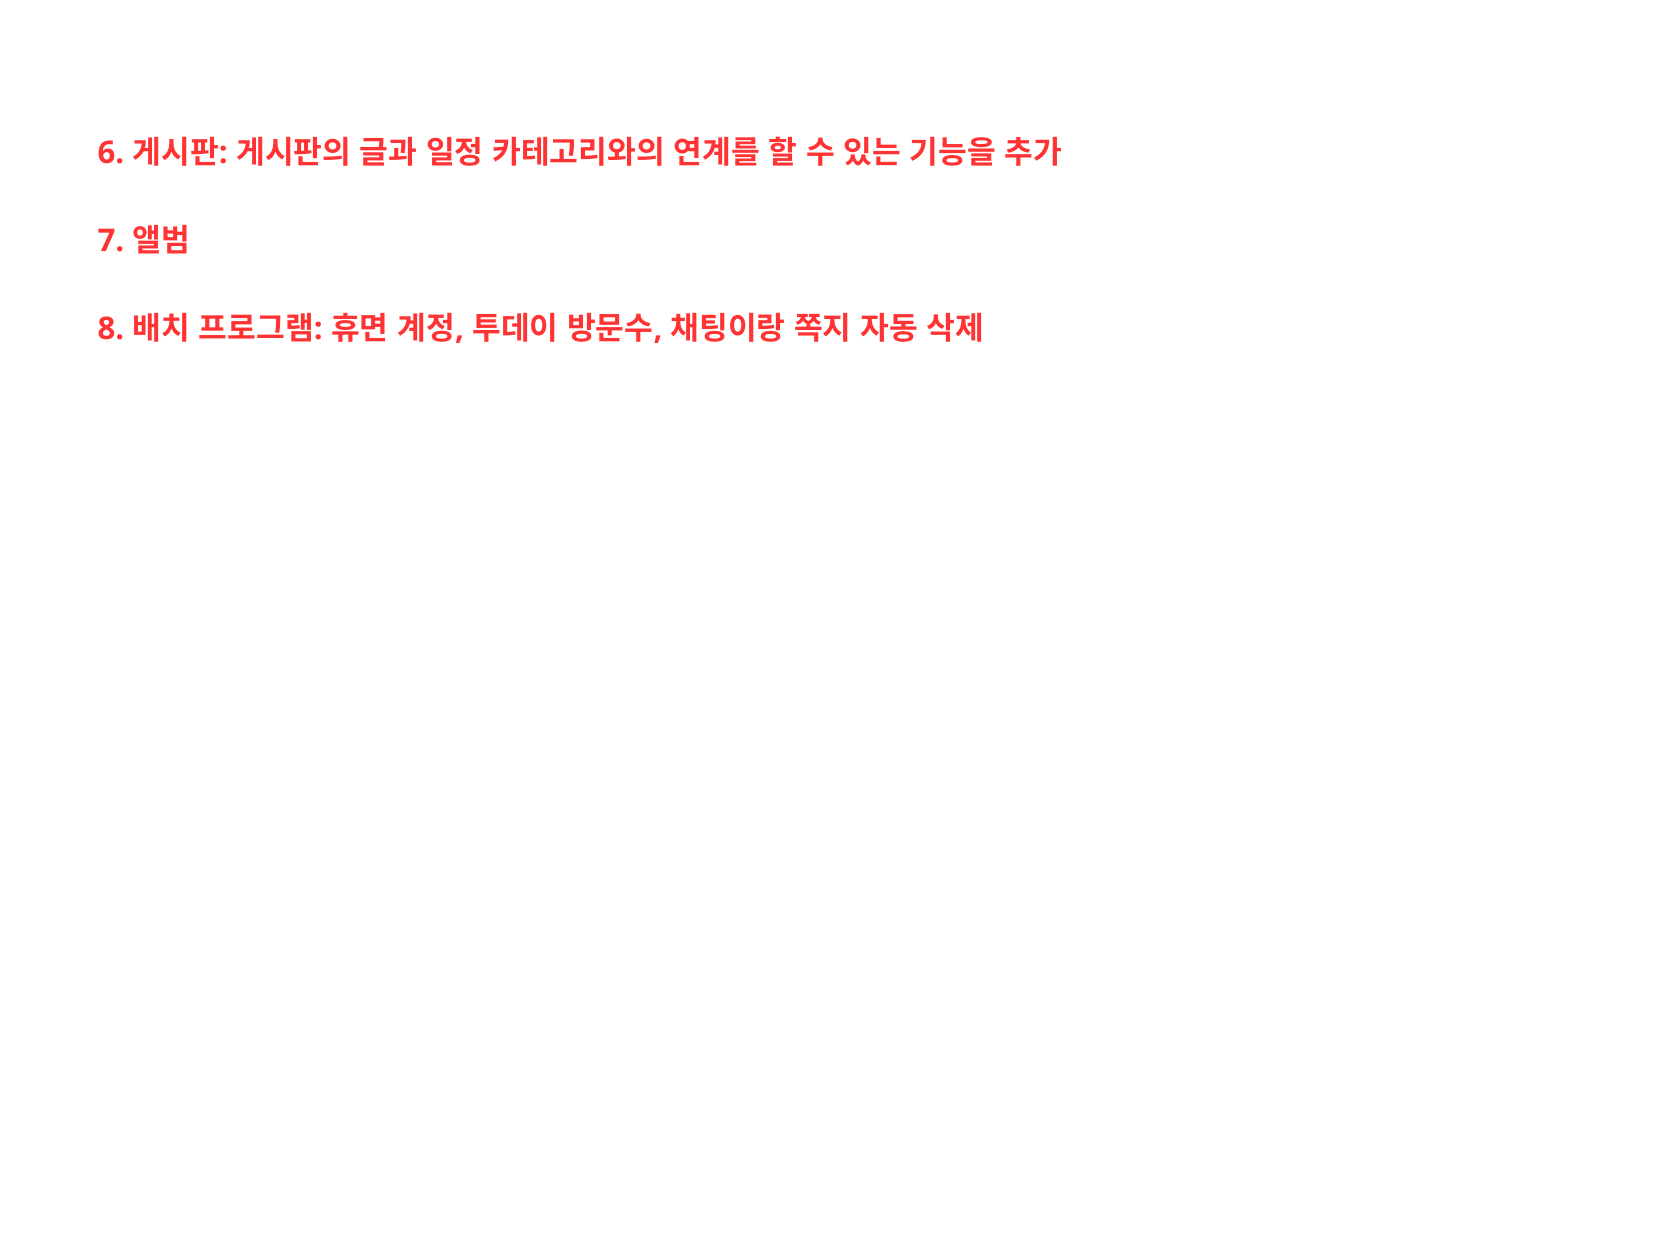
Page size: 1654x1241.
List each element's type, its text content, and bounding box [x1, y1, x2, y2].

text_box 6. 게시판: 게시판의 글과 일정 카테고리와의 연계를 할 수 있는 기능을 추가 7. 앨범 8. 배치 프로그램: 휴면 계정, 투데이 방문수, 채팅이랑 쪽지 자동 삭제 [82, 76, 1283, 1015]
